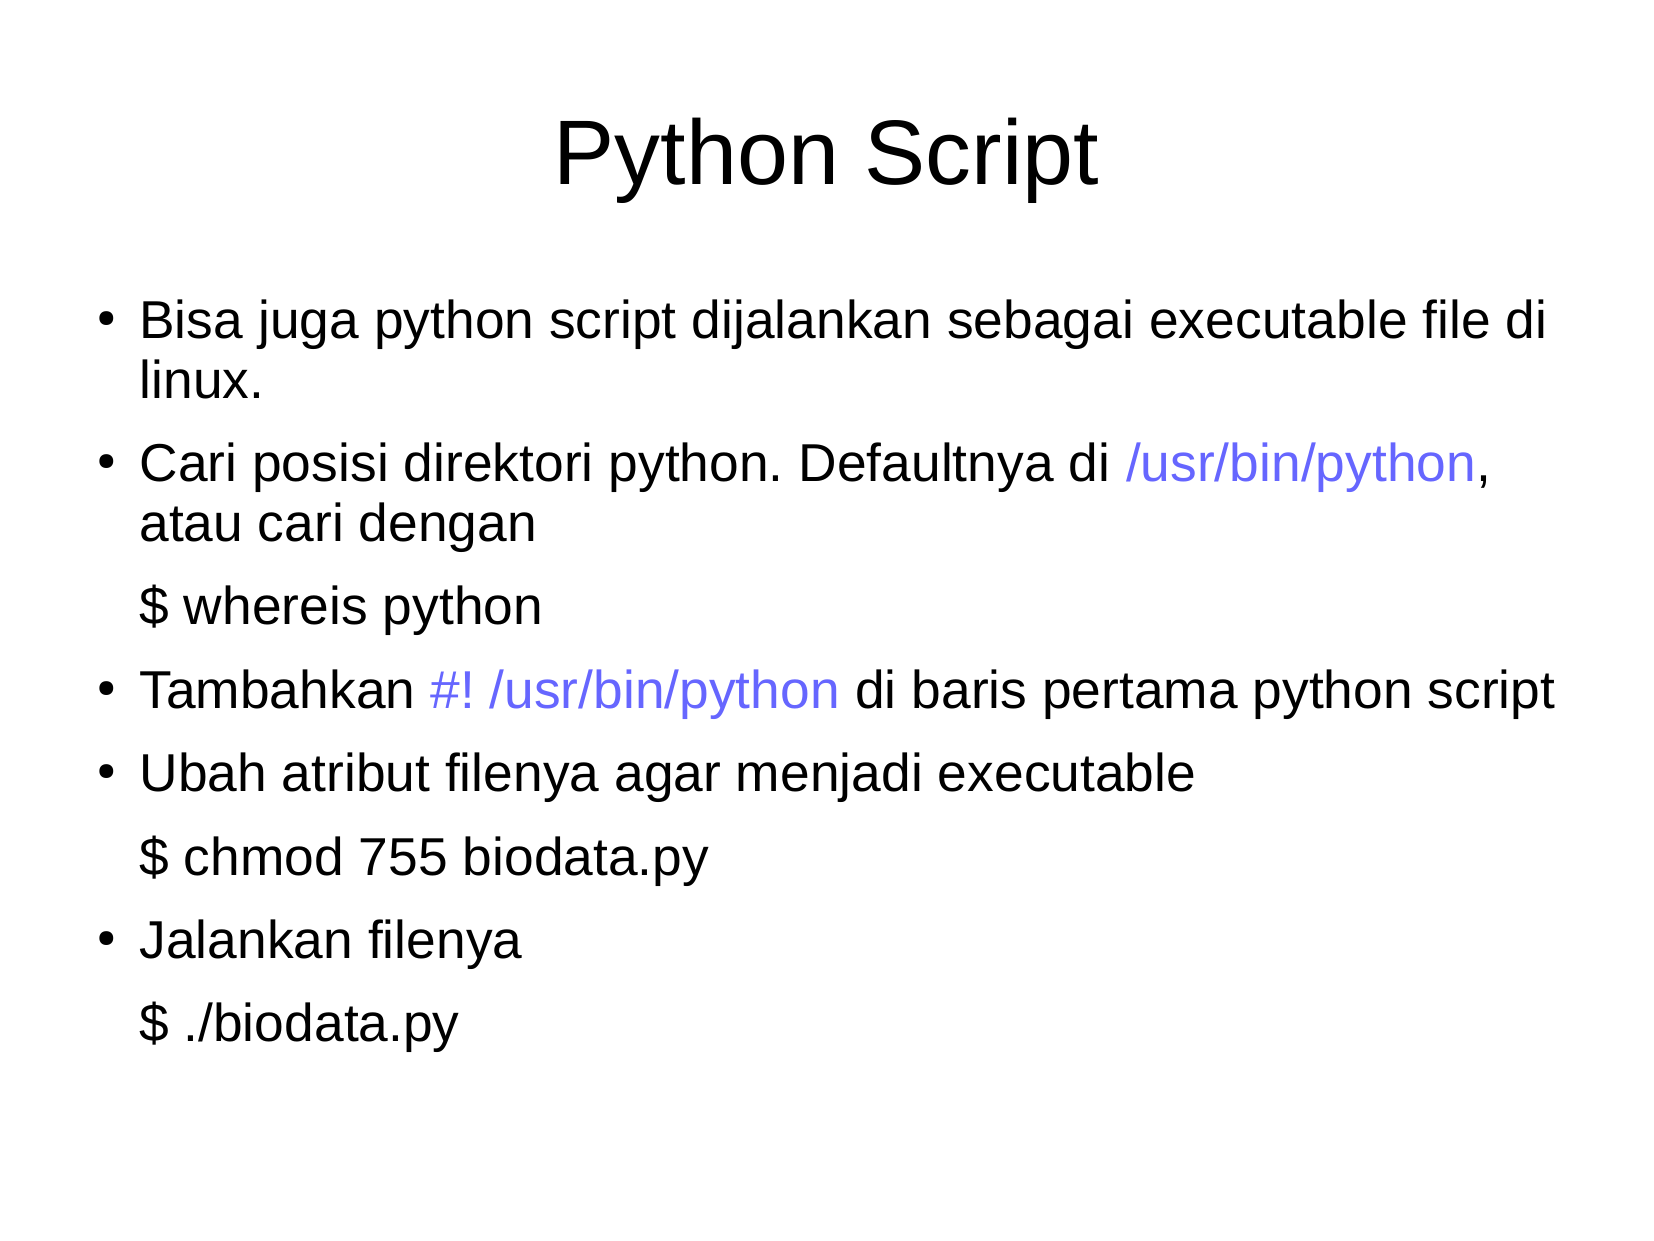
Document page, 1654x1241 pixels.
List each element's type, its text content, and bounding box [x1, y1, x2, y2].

list Bisa juga python script dijalankan sebagai executable file di linux. Cari posisi direktori python. Defaultnya di /usr/bin/python, atau cari dengan $ whereis python Tambahkan #! /usr/bin/python di baris pertama python script Ubah atribut filenya agar menjadi executable $ chmod 755 biodata.py Jalankan filenya $ ./biodata.py [82, 290, 1571, 1111]
title Python Script [82, 49, 1571, 257]
